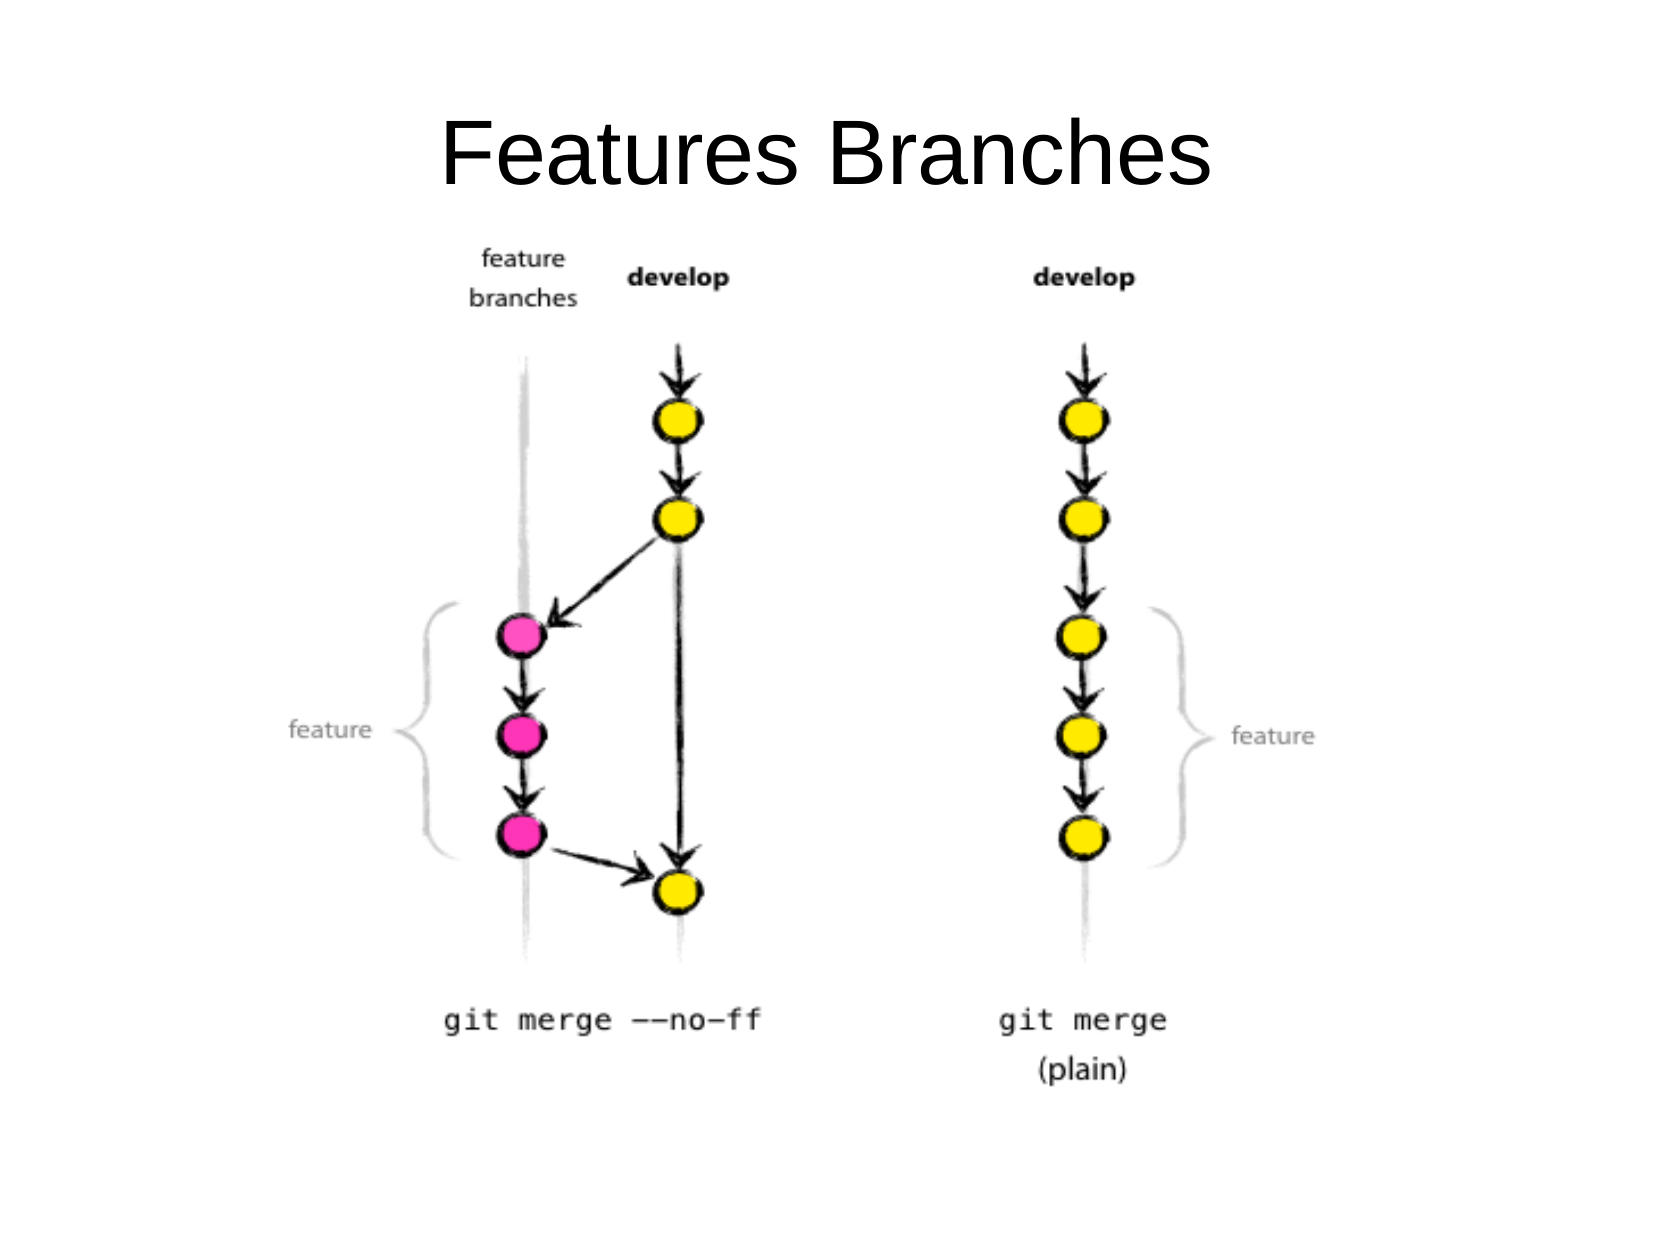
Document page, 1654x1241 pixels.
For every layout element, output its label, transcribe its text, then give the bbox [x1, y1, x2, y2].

picture [271, 236, 1323, 1099]
title Features Branches [82, 56, 1571, 250]
